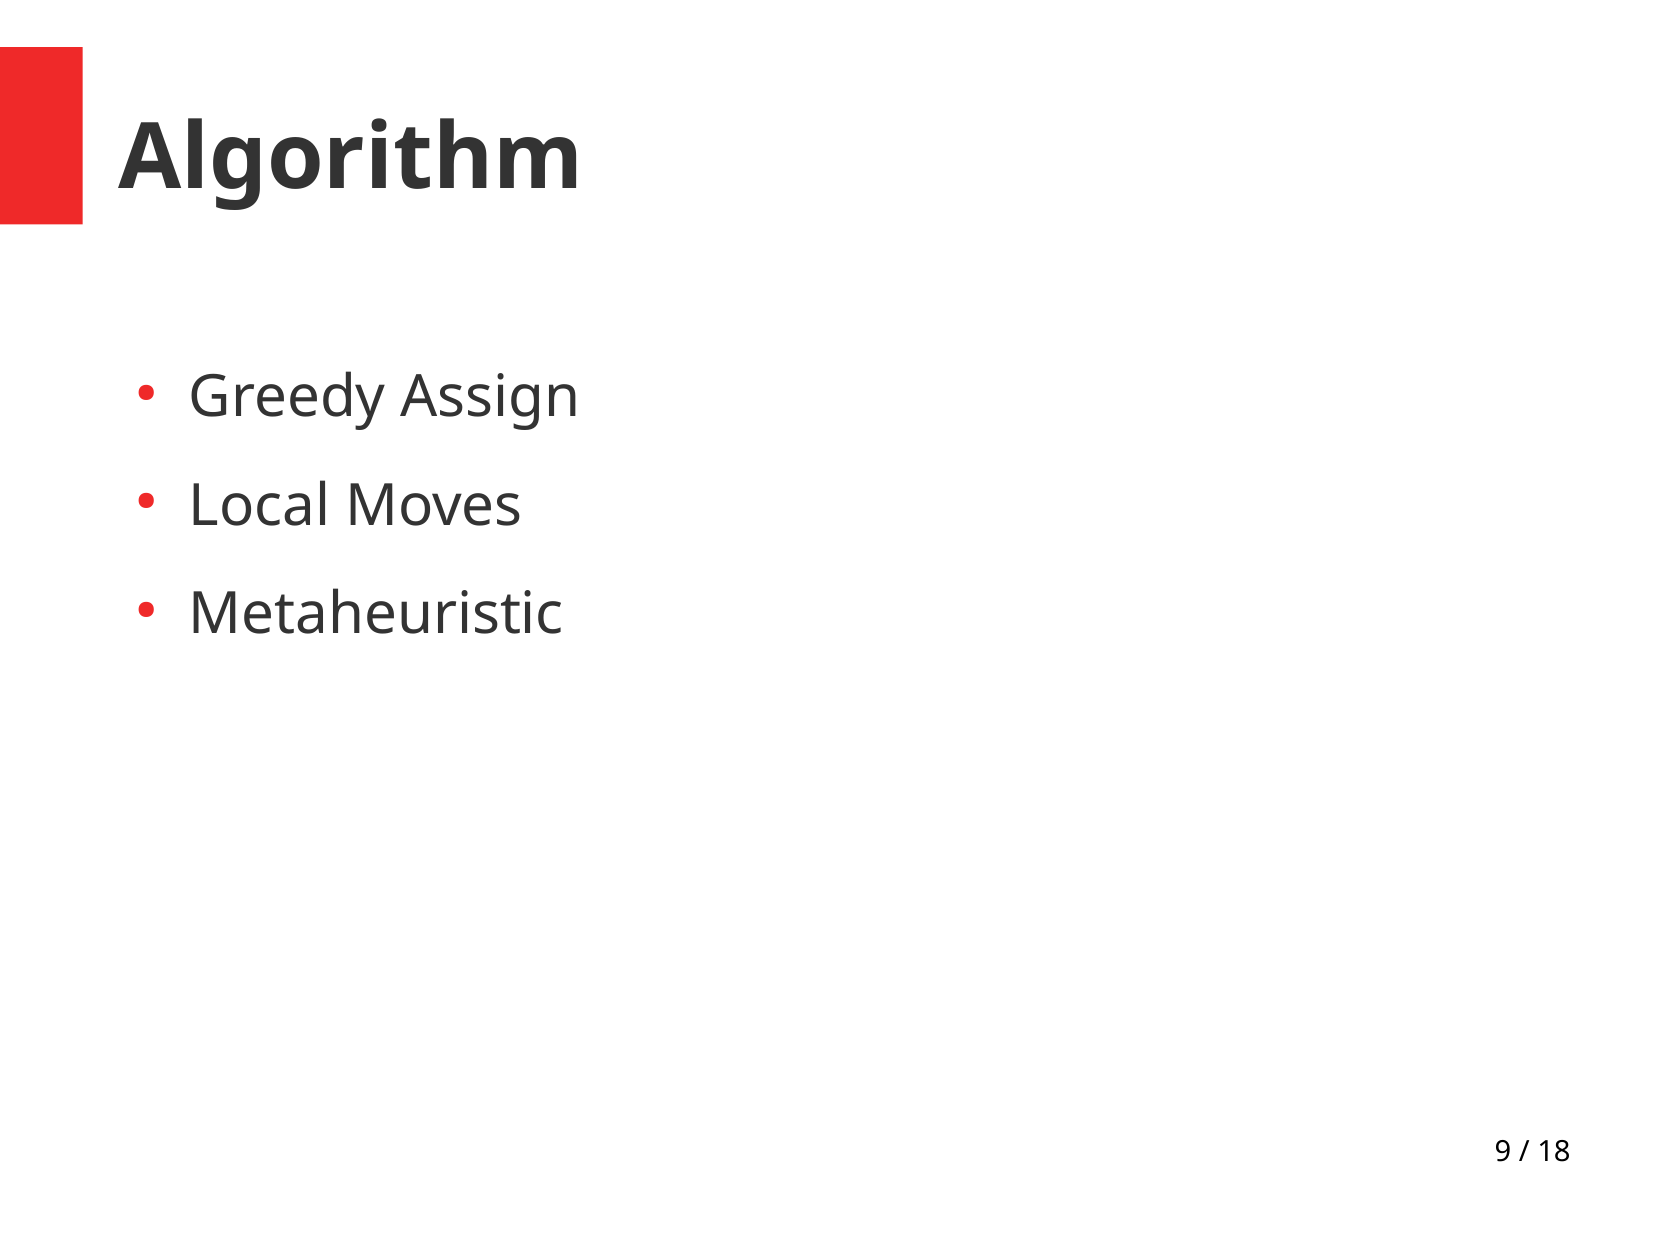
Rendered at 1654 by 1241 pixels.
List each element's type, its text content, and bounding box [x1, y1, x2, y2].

list Greedy Assign Local Moves Metaheuristic [118, 354, 1536, 1074]
title Algorithm [118, 49, 1571, 257]
